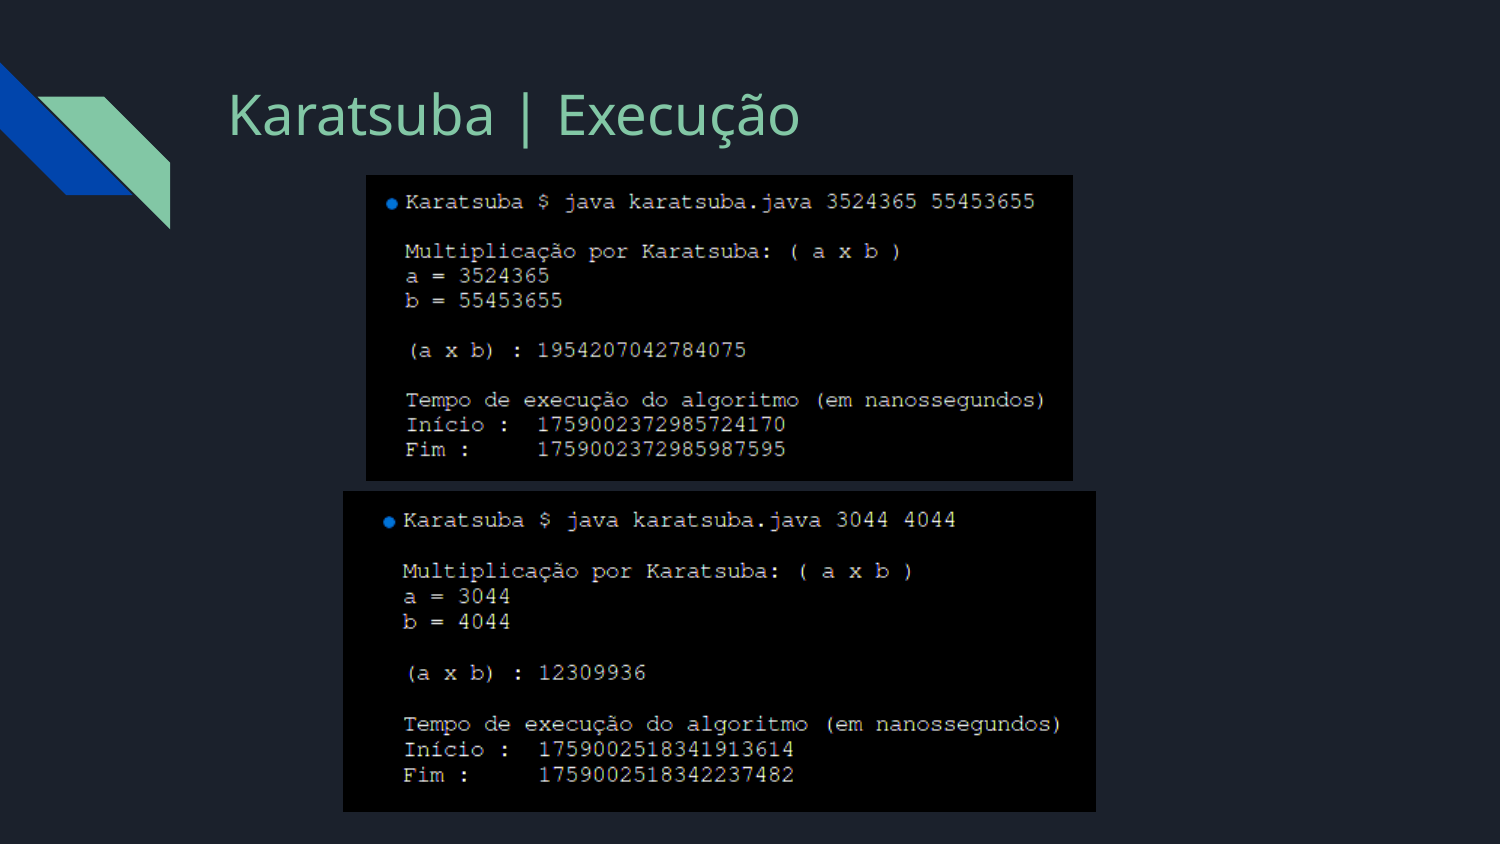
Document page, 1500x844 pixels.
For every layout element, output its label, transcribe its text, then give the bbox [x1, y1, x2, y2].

picture [366, 175, 1073, 481]
title Karatsuba | Execução [212, 64, 1368, 215]
picture [343, 491, 1096, 812]
